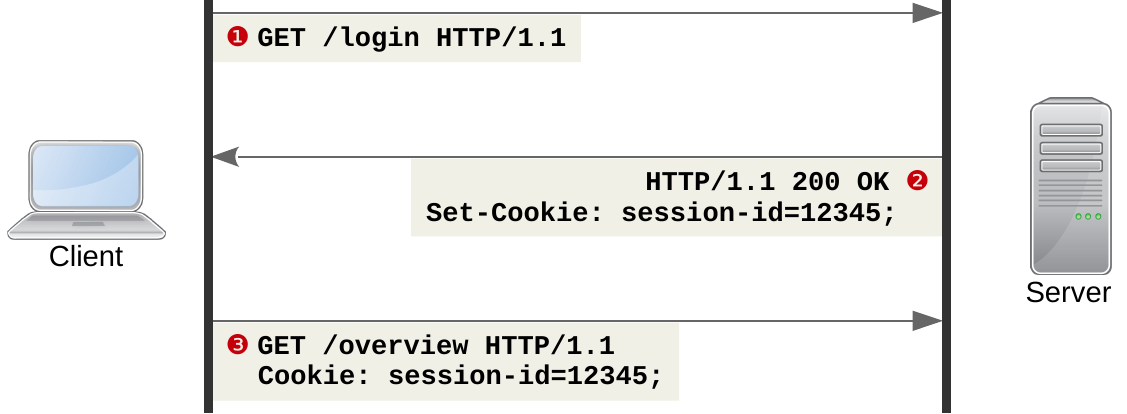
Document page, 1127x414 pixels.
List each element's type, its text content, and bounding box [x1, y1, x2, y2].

text_box ❶ GET /login HTTP/1.1 [213, 14, 580, 63]
text_box Client [33, 232, 139, 280]
picture [0, 133, 173, 247]
text_box ❸ GET /overview HTTP/1.1 Cookie: session-id=12345; [213, 322, 678, 401]
text_box Server [1010, 268, 1127, 317]
text_box HTTP/1.1 200 OK ❷ Set-Cookie: session-id=12345; [411, 158, 942, 237]
picture [1030, 97, 1112, 268]
